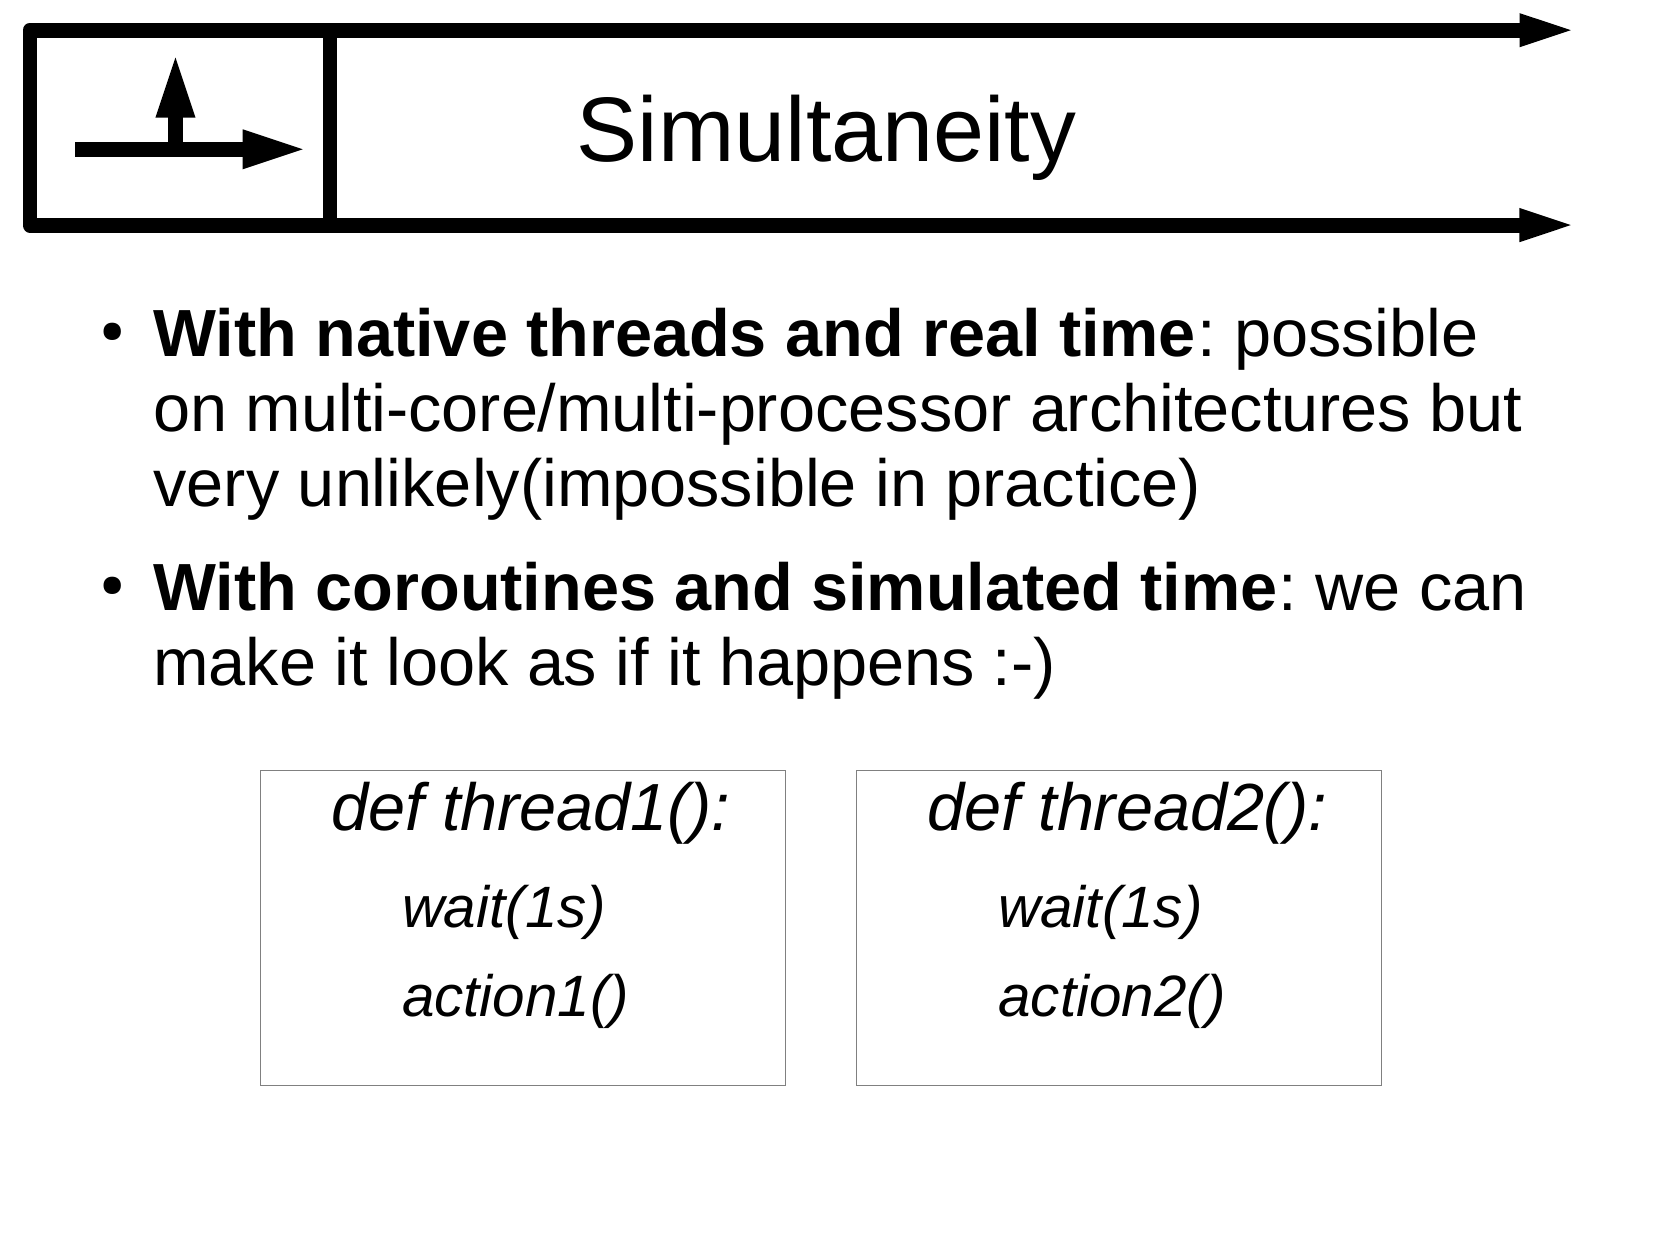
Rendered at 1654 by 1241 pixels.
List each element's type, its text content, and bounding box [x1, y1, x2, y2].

list With native threads and real time: possible on multi-core/multi-processor architectures but very unlikely(impossible in practice) With coroutines and simulated time: we can make it look as if it happens :-) [82, 296, 1538, 736]
title Simultaneity [337, 31, 1571, 224]
list def thread2(): wait(1s) action2() [856, 770, 1382, 1086]
title Simultaneity [82, 38, 323, 218]
list def thread1(): wait(1s) action1() [260, 770, 786, 1086]
